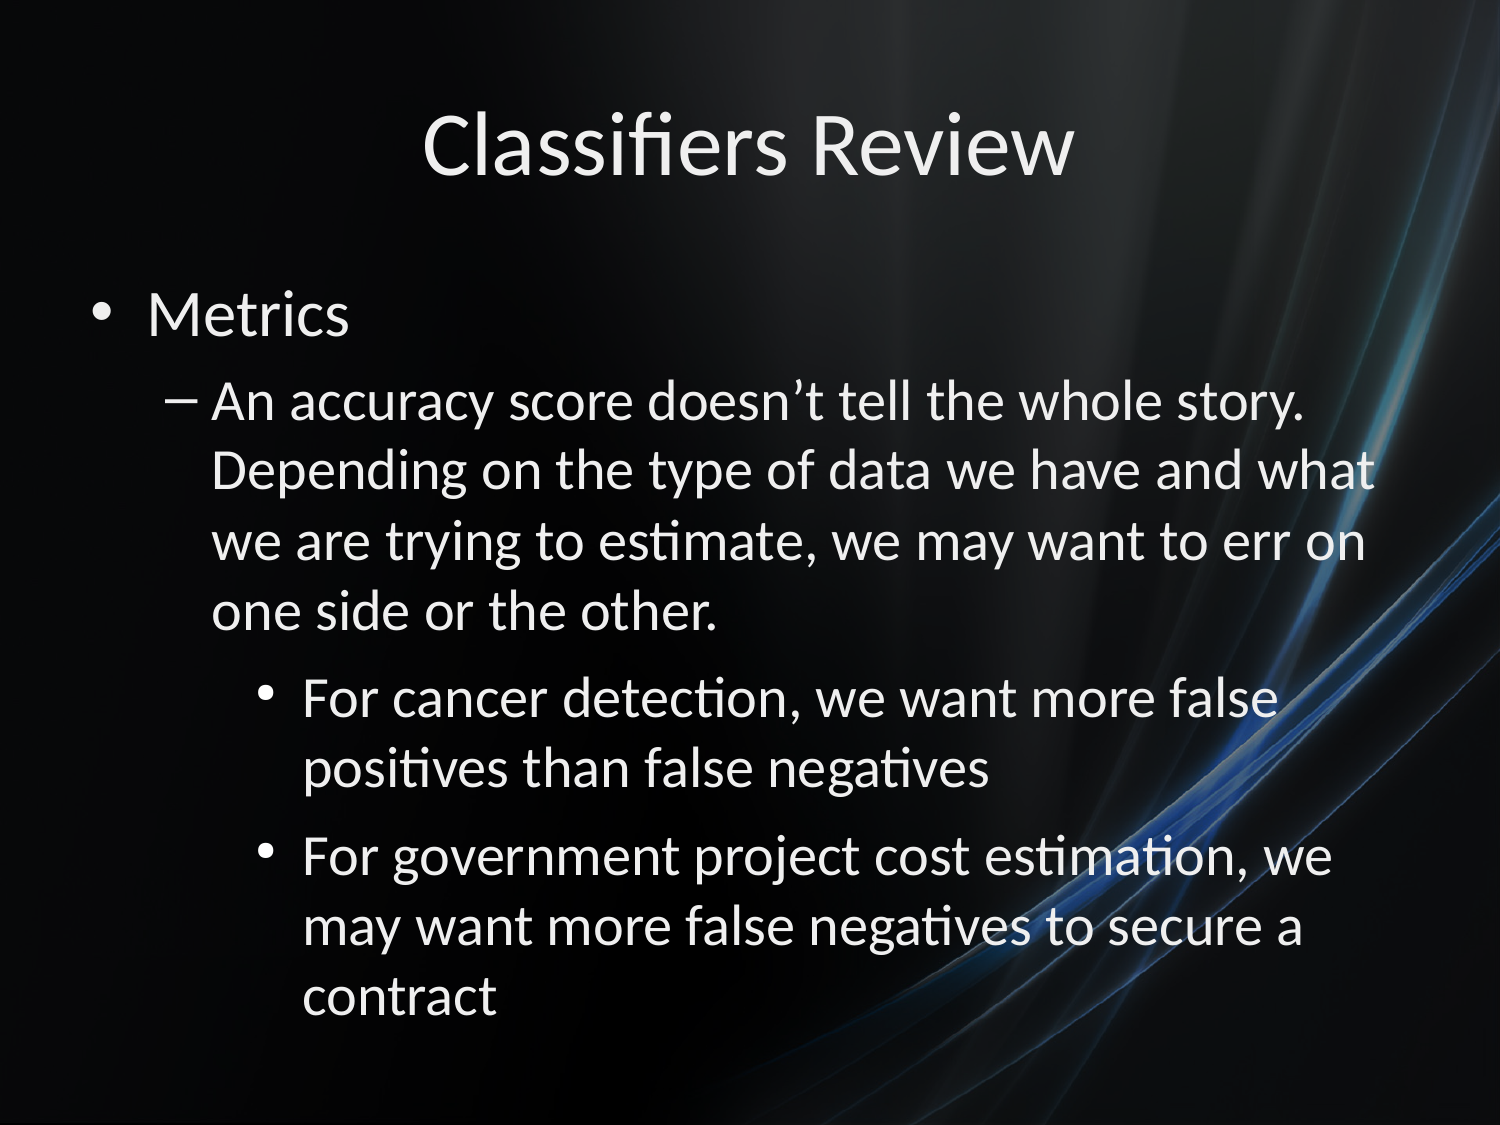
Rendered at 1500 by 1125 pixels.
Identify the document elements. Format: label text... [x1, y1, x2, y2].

title Classifiers Review [75, 45, 1425, 233]
list Metrics An accuracy score doesn’t tell the whole story. Depending on the type of data we have and what we are trying to estimate, we may want to err on one side or the other. For cancer detection, we want more false positives than false negatives For government project cost estimation, we may want more false negatives to secure a contract [75, 262, 1425, 1005]
picture [0, 0, 1500, 1125]
